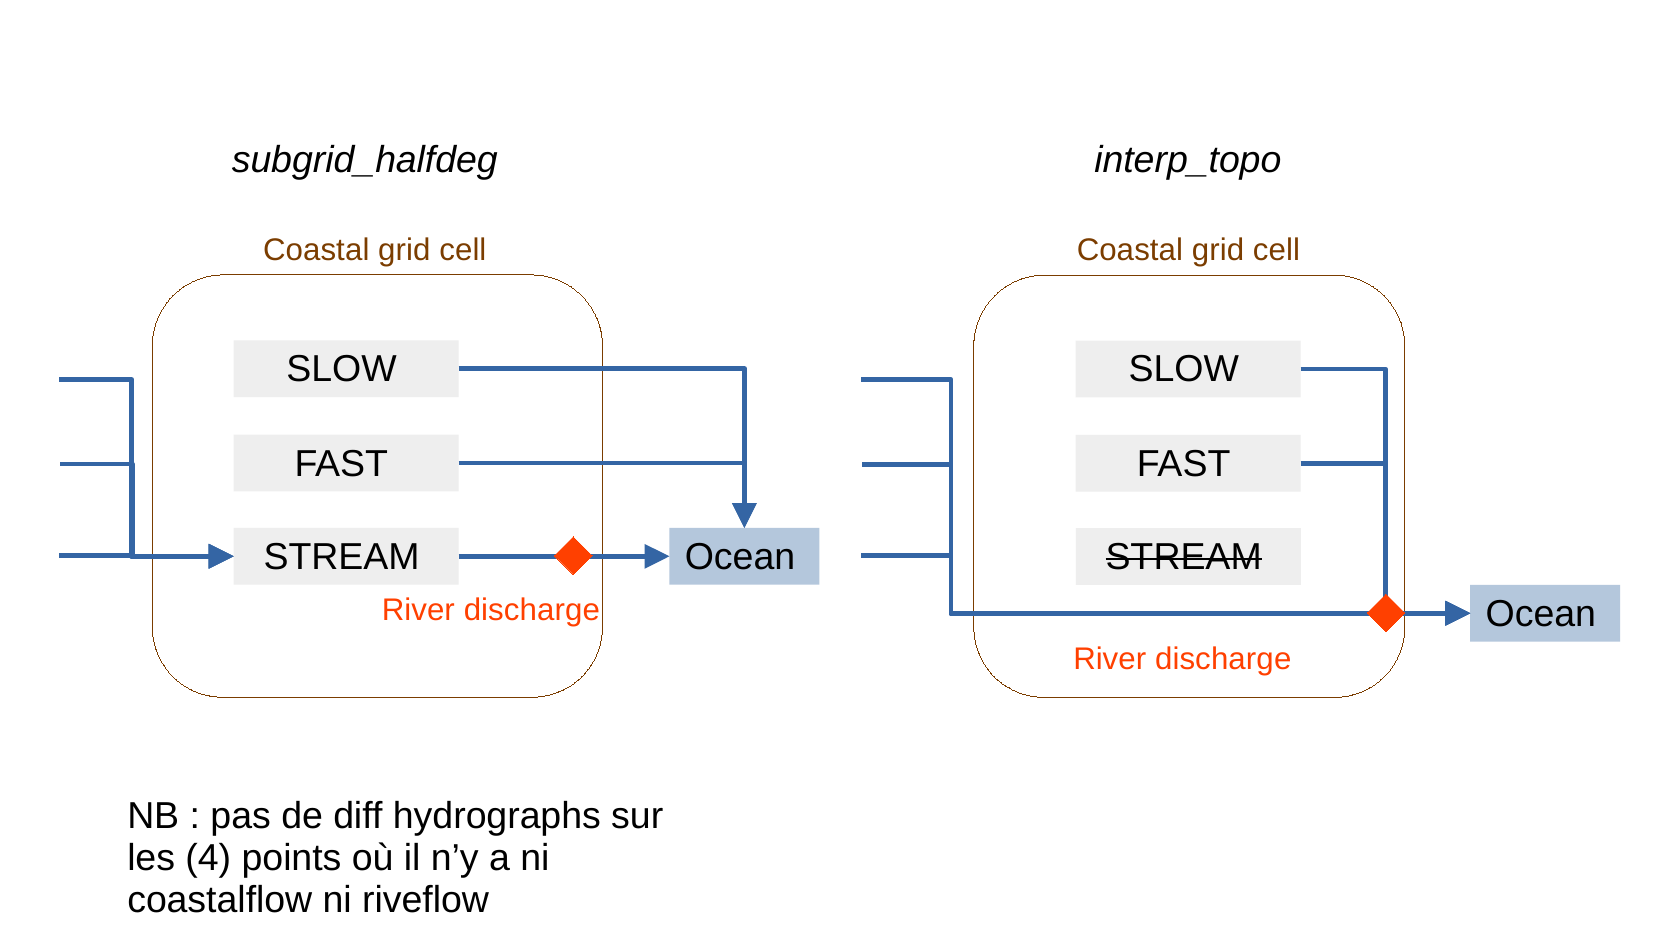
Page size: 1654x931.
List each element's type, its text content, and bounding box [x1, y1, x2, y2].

text_box Ocean [1470, 584, 1621, 642]
text_box [152, 282, 603, 698]
text_box interp_topo [1079, 130, 1455, 188]
text_box Coastal grid cell [187, 225, 563, 310]
text_box Coastal grid cell [1001, 225, 1377, 310]
text_box River discharge [367, 584, 630, 635]
text_box Ocean [669, 527, 820, 585]
text_box River discharge [1058, 633, 1322, 684]
text_box [973, 289, 1405, 698]
text_box subgrid_halfdeg [217, 130, 593, 188]
text_box NB : pas de diff hydrographs sur les (4) points où il n’y a ni coastalflow ni riveflow [112, 787, 713, 929]
